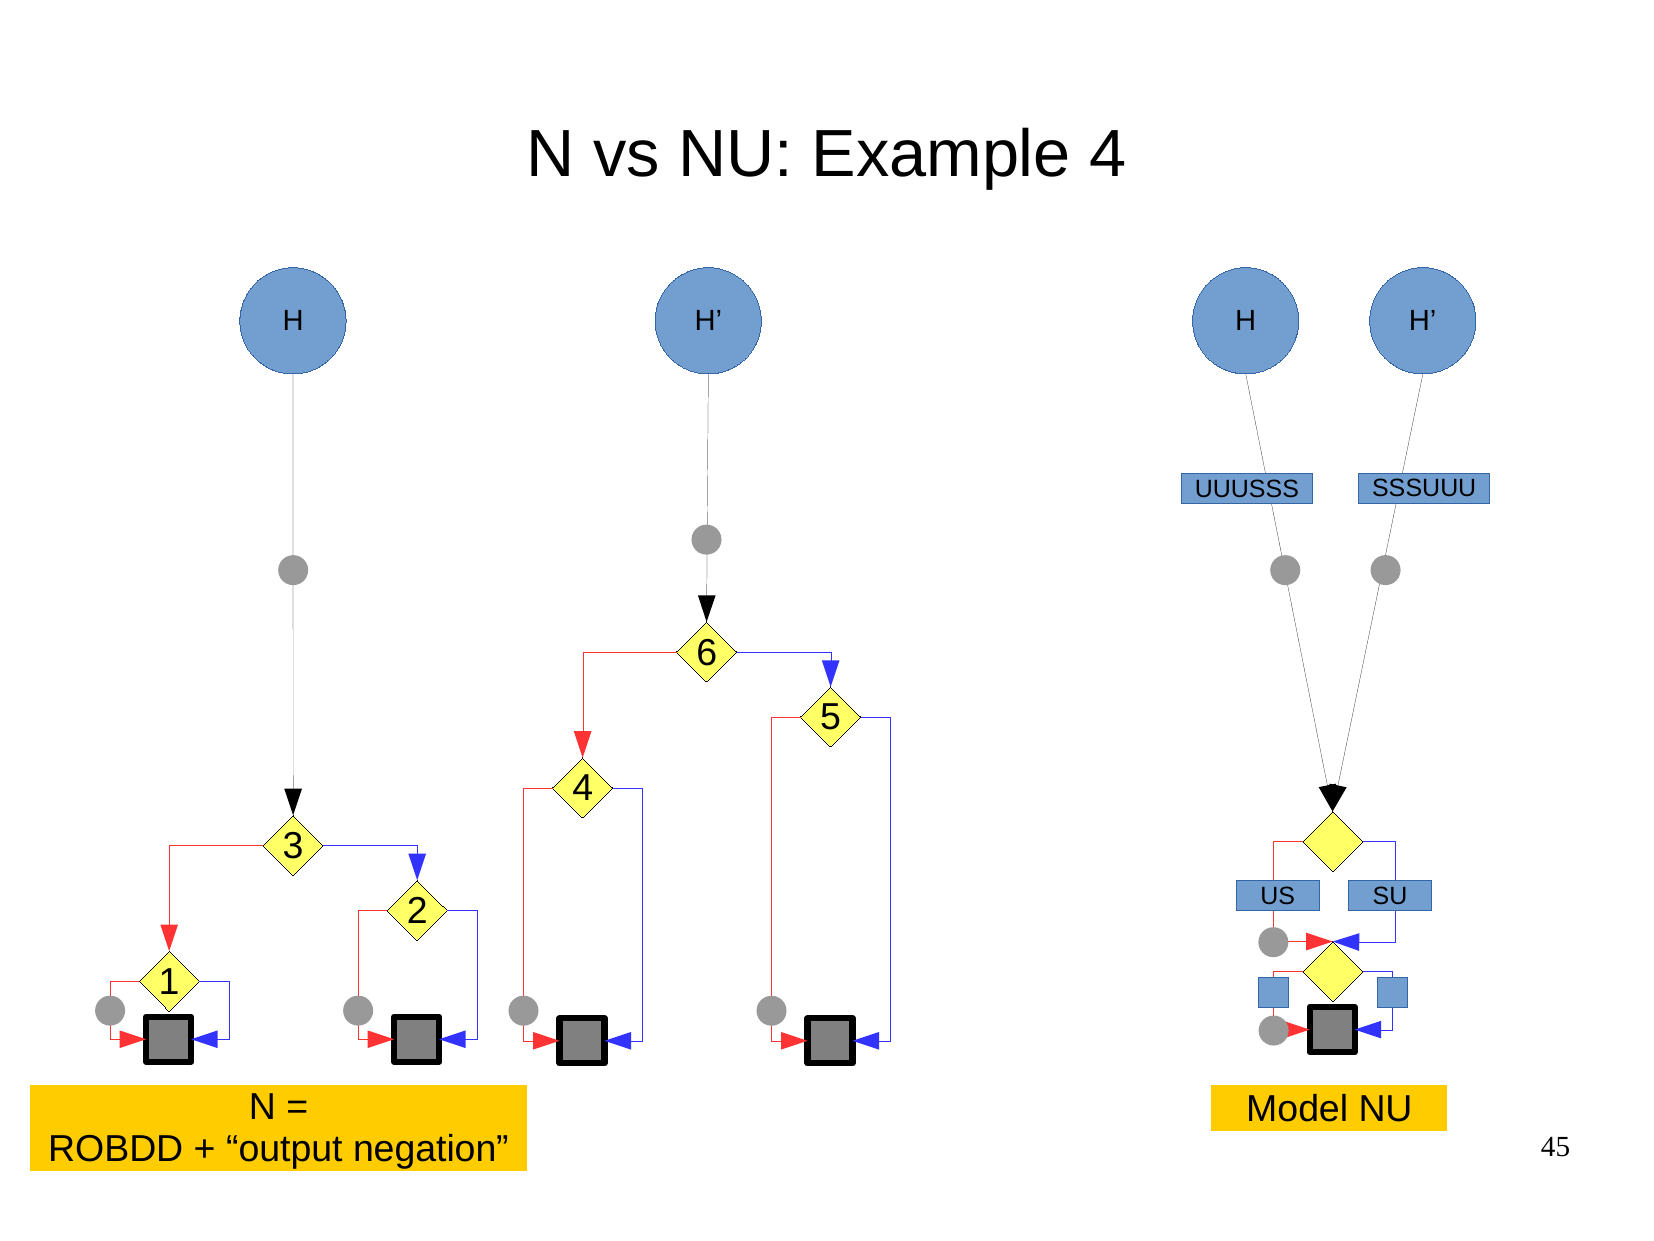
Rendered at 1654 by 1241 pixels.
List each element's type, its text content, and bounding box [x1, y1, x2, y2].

text_box [278, 555, 309, 586]
text_box SU [1348, 880, 1432, 911]
text_box [1270, 555, 1301, 586]
text_box H’ [1369, 267, 1476, 374]
text_box [1370, 555, 1401, 586]
text_box [1258, 977, 1289, 1008]
text_box [1258, 927, 1289, 958]
text_box SSSUUU [1358, 473, 1490, 504]
text_box 1 [139, 951, 200, 1012]
text_box H [239, 267, 347, 374]
text_box 2 [387, 880, 448, 941]
title N vs NU: Example 4 [82, 49, 1571, 257]
text_box [95, 995, 126, 1026]
text_box 3 [263, 815, 323, 876]
text_box [691, 524, 722, 555]
text_box [1303, 811, 1363, 872]
text_box [807, 1018, 853, 1064]
text_box [146, 1016, 192, 1062]
text_box [508, 995, 539, 1026]
text_box [559, 1018, 605, 1064]
text_box US [1236, 880, 1320, 911]
text_box Model NU [1211, 1085, 1447, 1131]
text_box 4 [552, 758, 613, 818]
text_box [756, 995, 787, 1026]
text_box [1377, 977, 1408, 1008]
text_box [1258, 1015, 1289, 1046]
text_box H [1192, 267, 1299, 374]
text_box H’ [655, 267, 762, 374]
text_box [343, 995, 374, 1026]
text_box 5 [800, 687, 861, 747]
text_box 6 [676, 622, 737, 682]
text_box UUUSSS [1181, 473, 1313, 504]
text_box [394, 1016, 440, 1062]
text_box [1309, 1007, 1355, 1053]
text_box [1303, 942, 1363, 1002]
text_box N = ROBDD + “output negation” [30, 1085, 527, 1171]
